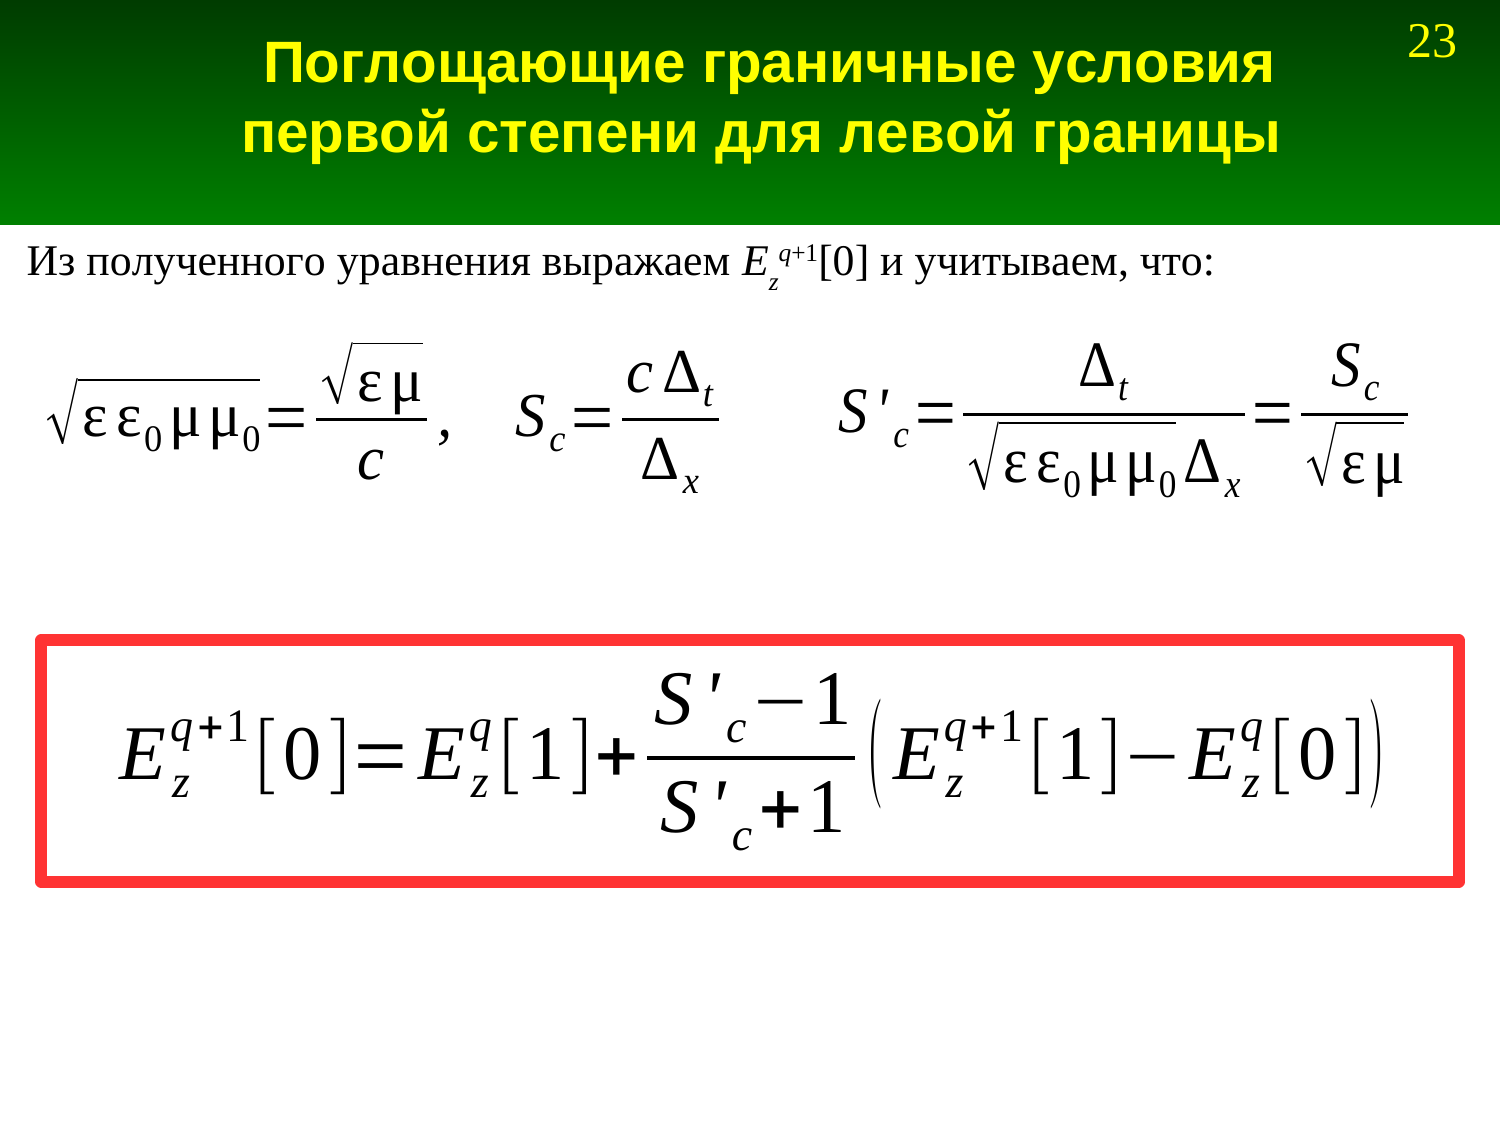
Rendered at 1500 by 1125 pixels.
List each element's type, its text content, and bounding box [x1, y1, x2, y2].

chart [82, 655, 1418, 861]
chart [811, 327, 1436, 506]
title Поглощающие граничные условия первой степени для левой границы [123, 0, 1399, 192]
text_box Из полученного уравнения выражаем Ezq+1[0] и учитываем, что: [11, 224, 1356, 303]
chart [18, 336, 747, 502]
